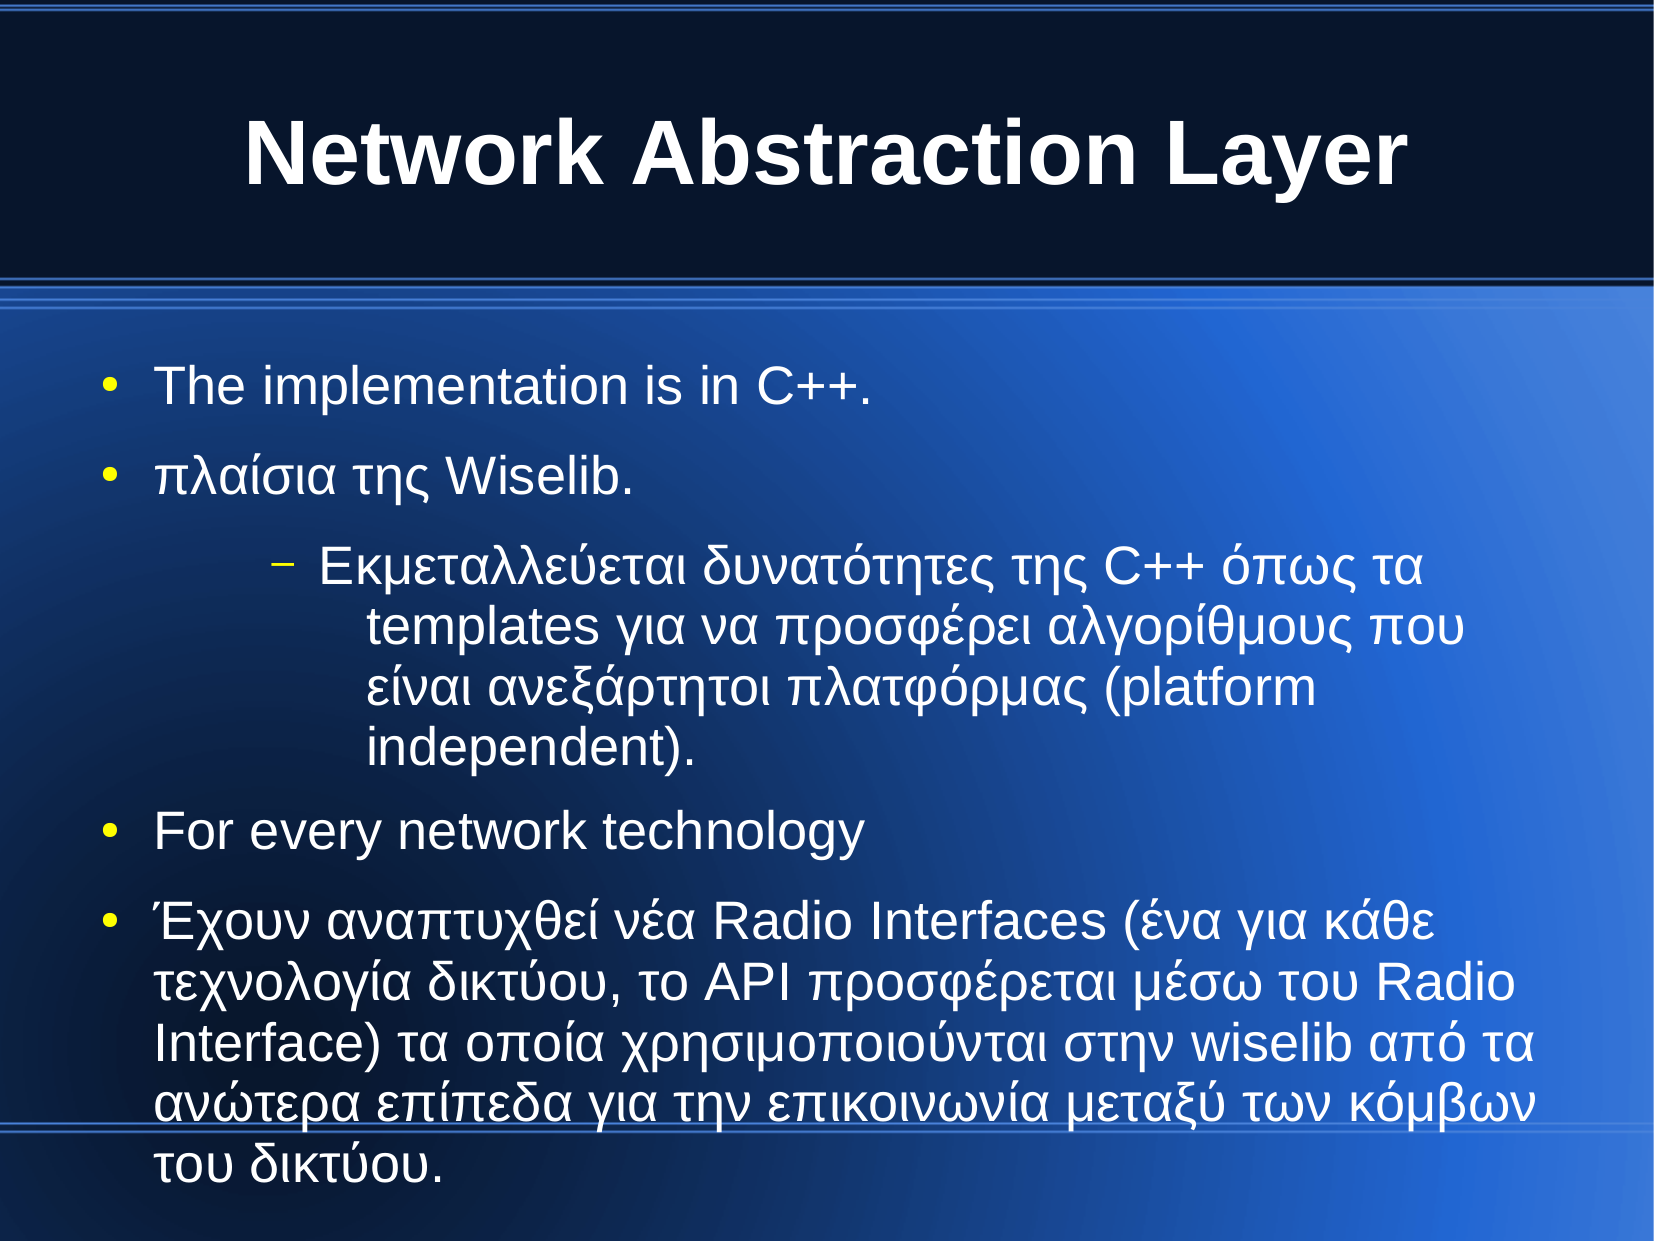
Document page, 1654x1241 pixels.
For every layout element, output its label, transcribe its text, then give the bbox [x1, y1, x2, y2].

title Network Abstraction Layer [82, 56, 1571, 250]
list The implementation is in C++. πλαίσια της Wiselib. Εκμεταλλεύεται δυνατότητες της C++ όπως τα templates για να προσφέρει αλγορίθμους που είναι ανεξάρτητοι πλατφόρμας (platform independent). For every network technology Έχουν αναπτυχθεί νέα Radio Interfaces (ένα για κάθε τεχνολογία δικτύου, το API προσφέρεται μέσω του Radio Interface) τα οποία χρησιμοποιούνται στην wiselib από τα ανώτερα επίπεδα για την επικοινωνία μεταξύ των κόμβων του δικτύου. [82, 355, 1571, 1194]
picture [0, 0, 1654, 1241]
